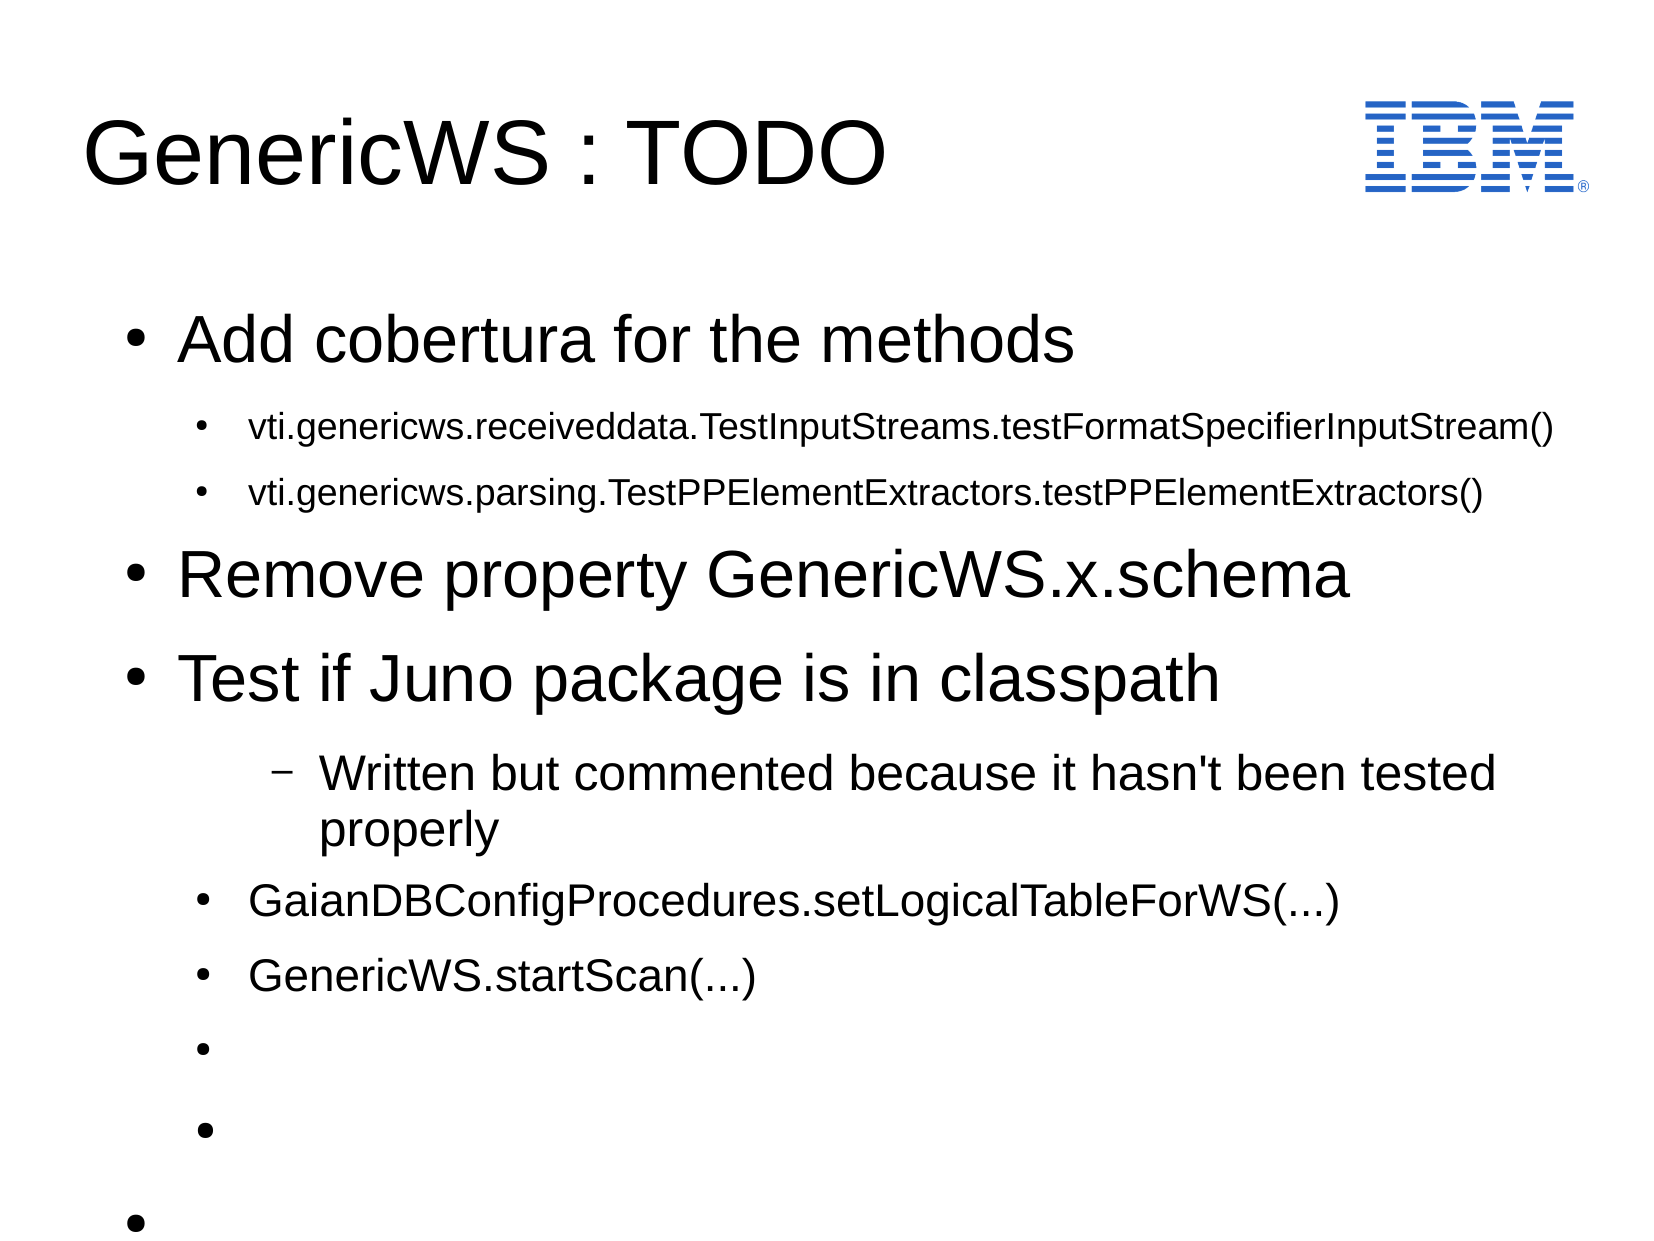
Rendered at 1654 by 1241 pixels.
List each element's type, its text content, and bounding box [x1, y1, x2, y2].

list Add cobertura for the methods vti.genericws.receiveddata.TestInputStreams.testFormatSpecifierInputStream() vti.genericws.parsing.TestPPElementExtractors.testPPElementExtractors() Remove property GenericWS.x.schema Test if Juno package is in classpath Written but commented because it hasn't been tested properly GaianDBConfigProcedures.setLogicalTableForWS(...) GenericWS.startScan(...) [106, 301, 1595, 1241]
title GenericWS : TODO [82, 49, 1571, 257]
picture [1358, 86, 1595, 207]
list [82, 290, 1571, 1109]
